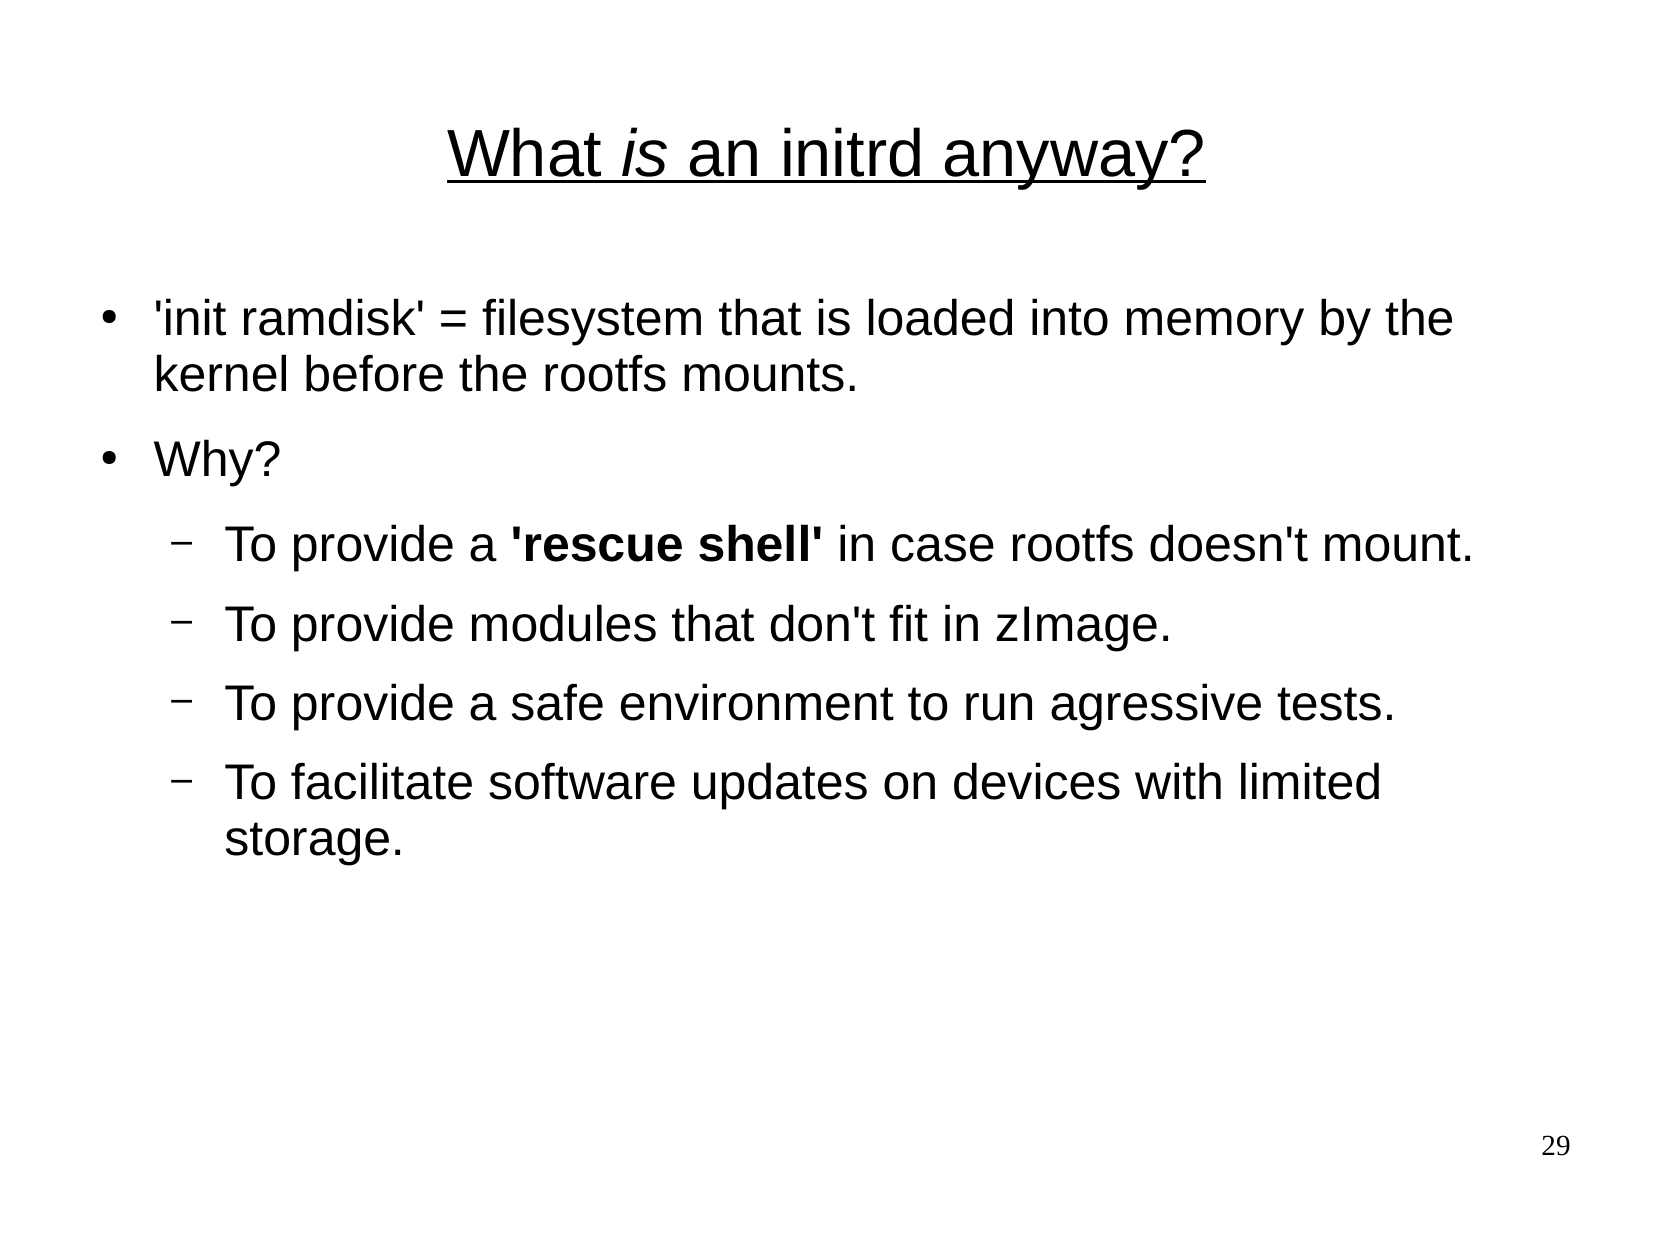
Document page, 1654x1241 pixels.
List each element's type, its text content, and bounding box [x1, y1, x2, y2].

list 'init ramdisk' = filesystem that is loaded into memory by the kernel before the rootfs mounts. Why? To provide a 'rescue shell' in case rootfs doesn't mount. To provide modules that don't fit in zImage. To provide a safe environment to run agressive tests. To facilitate software updates on devices with limited storage. [82, 290, 1571, 1010]
title What is an initrd anyway? [82, 49, 1571, 257]
